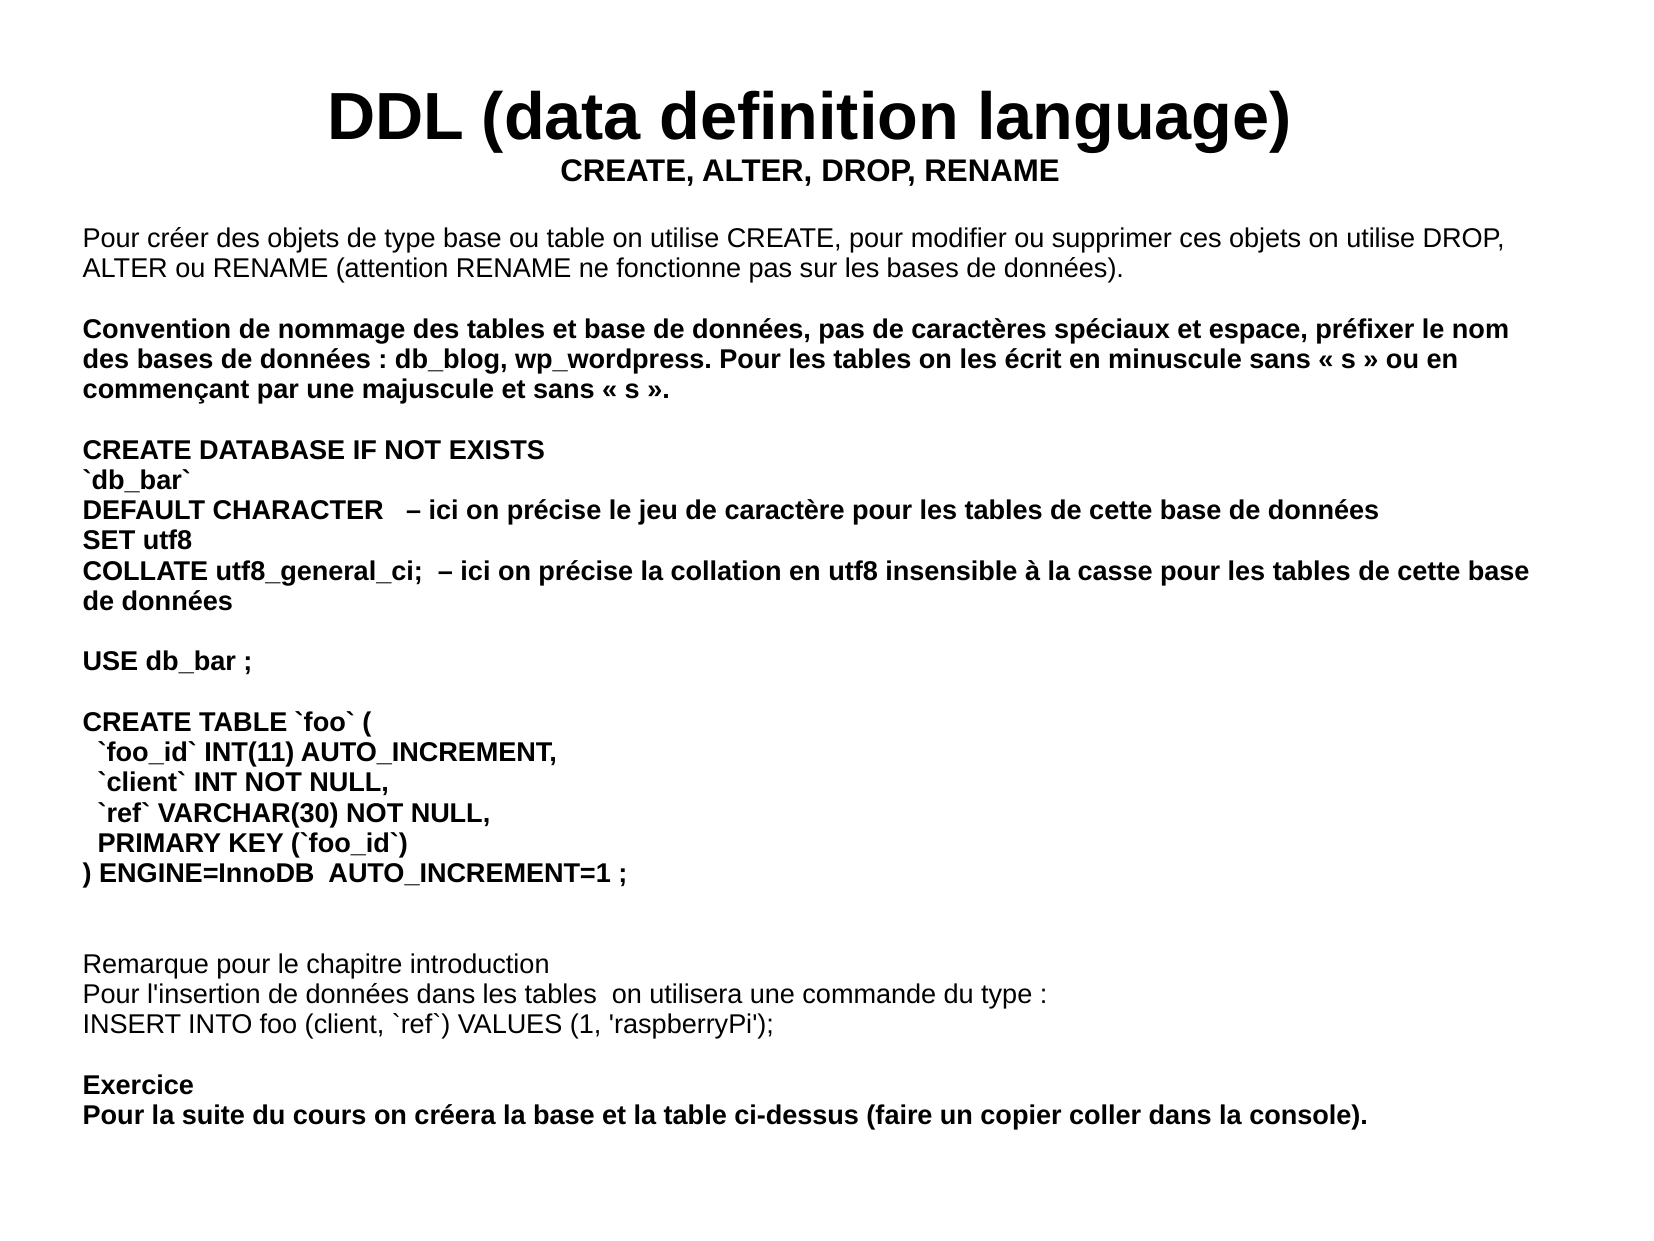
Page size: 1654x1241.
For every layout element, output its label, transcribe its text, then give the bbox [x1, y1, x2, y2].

subtitle DDL (data definition language) CREATE, ALTER, DROP, RENAME Pour créer des objets de type base ou table on utilise CREATE, pour modifier ou supprimer ces objets on utilise DROP, ALTER ou RENAME (attention RENAME ne fonctionne pas sur les bases de données). Convention de nommage des tables et base de données, pas de caractères spéciaux et espace, préfixer le nom des bases de données : db_blog, wp_wordpress. Pour les tables on les écrit en minuscule sans « s » ou en commençant par une majuscule et sans « s ». CREATE DATABASE IF NOT EXISTS `db_bar` DEFAULT CHARACTER – ici on précise le jeu de caractère pour les tables de cette base de données SET utf8 COLLATE utf8_general_ci; – ici on précise la collation en utf8 insensible à la casse pour les tables de cette base de données USE db_bar ; CREATE TABLE `foo` ( `foo_id` INT(11) AUTO_INCREMENT, `client` INT NOT NULL, `ref` VARCHAR(30) NOT NULL, PRIMARY KEY (`foo_id`) ) ENGINE=InnoDB AUTO_INCREMENT=1 ; Remarque pour le chapitre introduction Pour l'insertion de données dans les tables on utilisera une commande du type : INSERT INTO foo (client, `ref`) VALUES (1, 'raspberryPi'); Exercice Pour la suite du cours on créera la base et la table ci-dessus (faire un copier coller dans la console). [82, 78, 1538, 1221]
